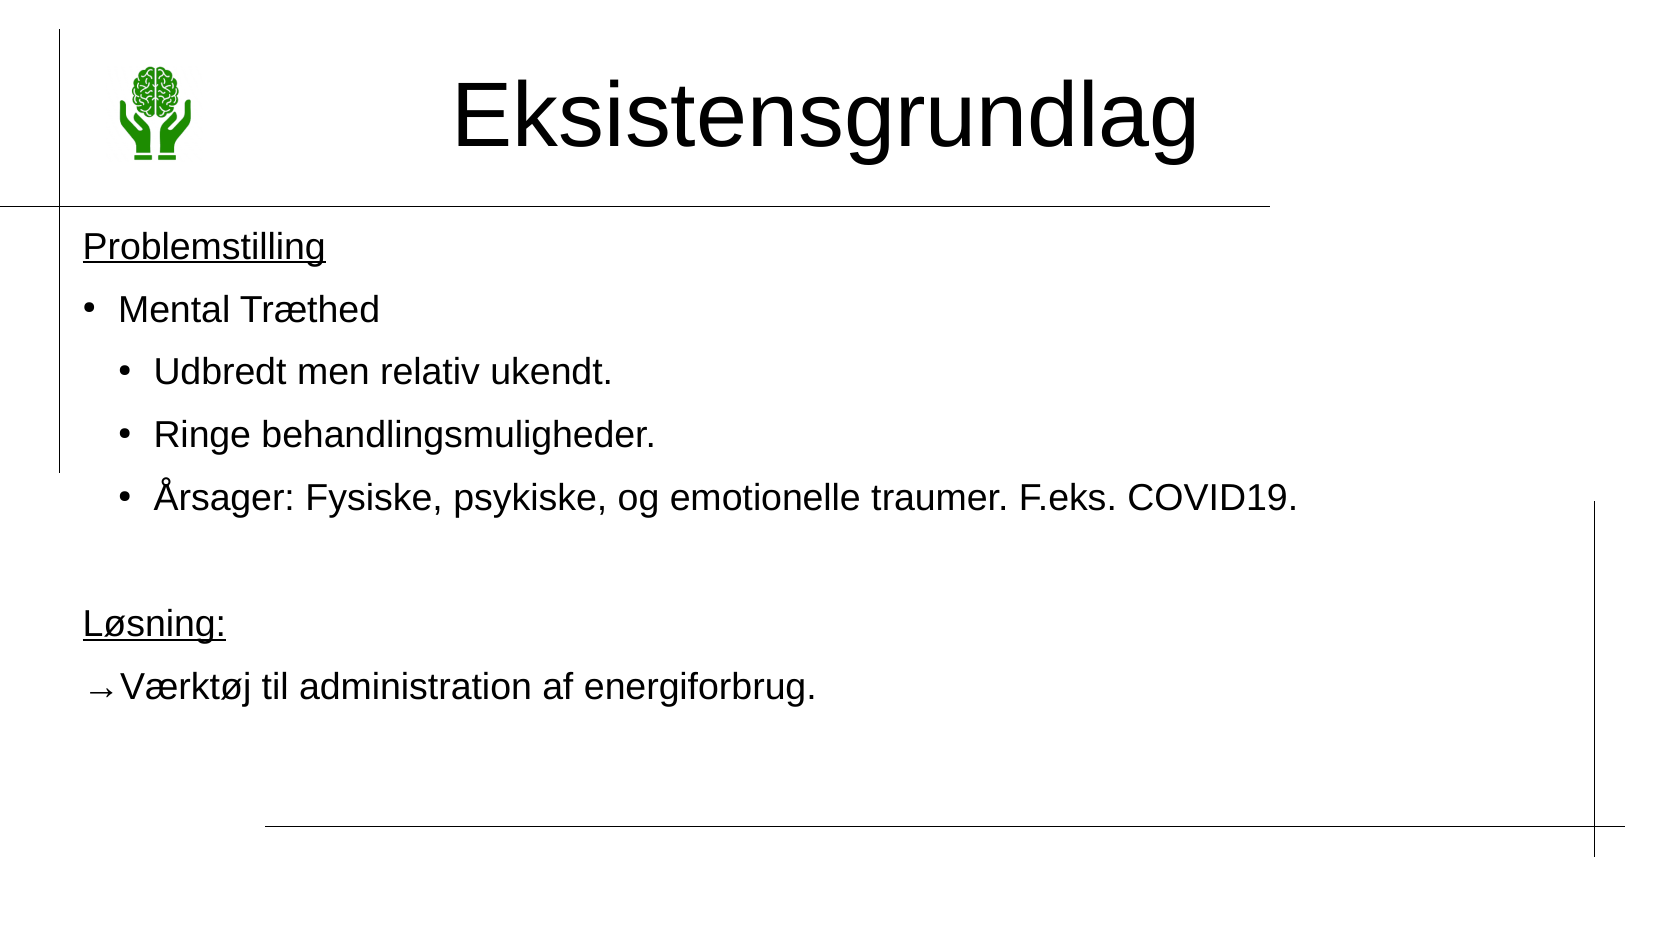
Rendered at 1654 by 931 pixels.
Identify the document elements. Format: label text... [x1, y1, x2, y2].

subtitle Problemstilling Mental Træthed Udbredt men relativ ukendt. Ringe behandlingsmuligheder. Årsager: Fysiske, psykiske, og emotionelle traumer. F.eks. COVID19. Løsning: →Værktøj til administration af energiforbrug. [82, 204, 1571, 771]
title Eksistensgrundlag [82, 37, 1571, 193]
picture [106, 65, 203, 162]
